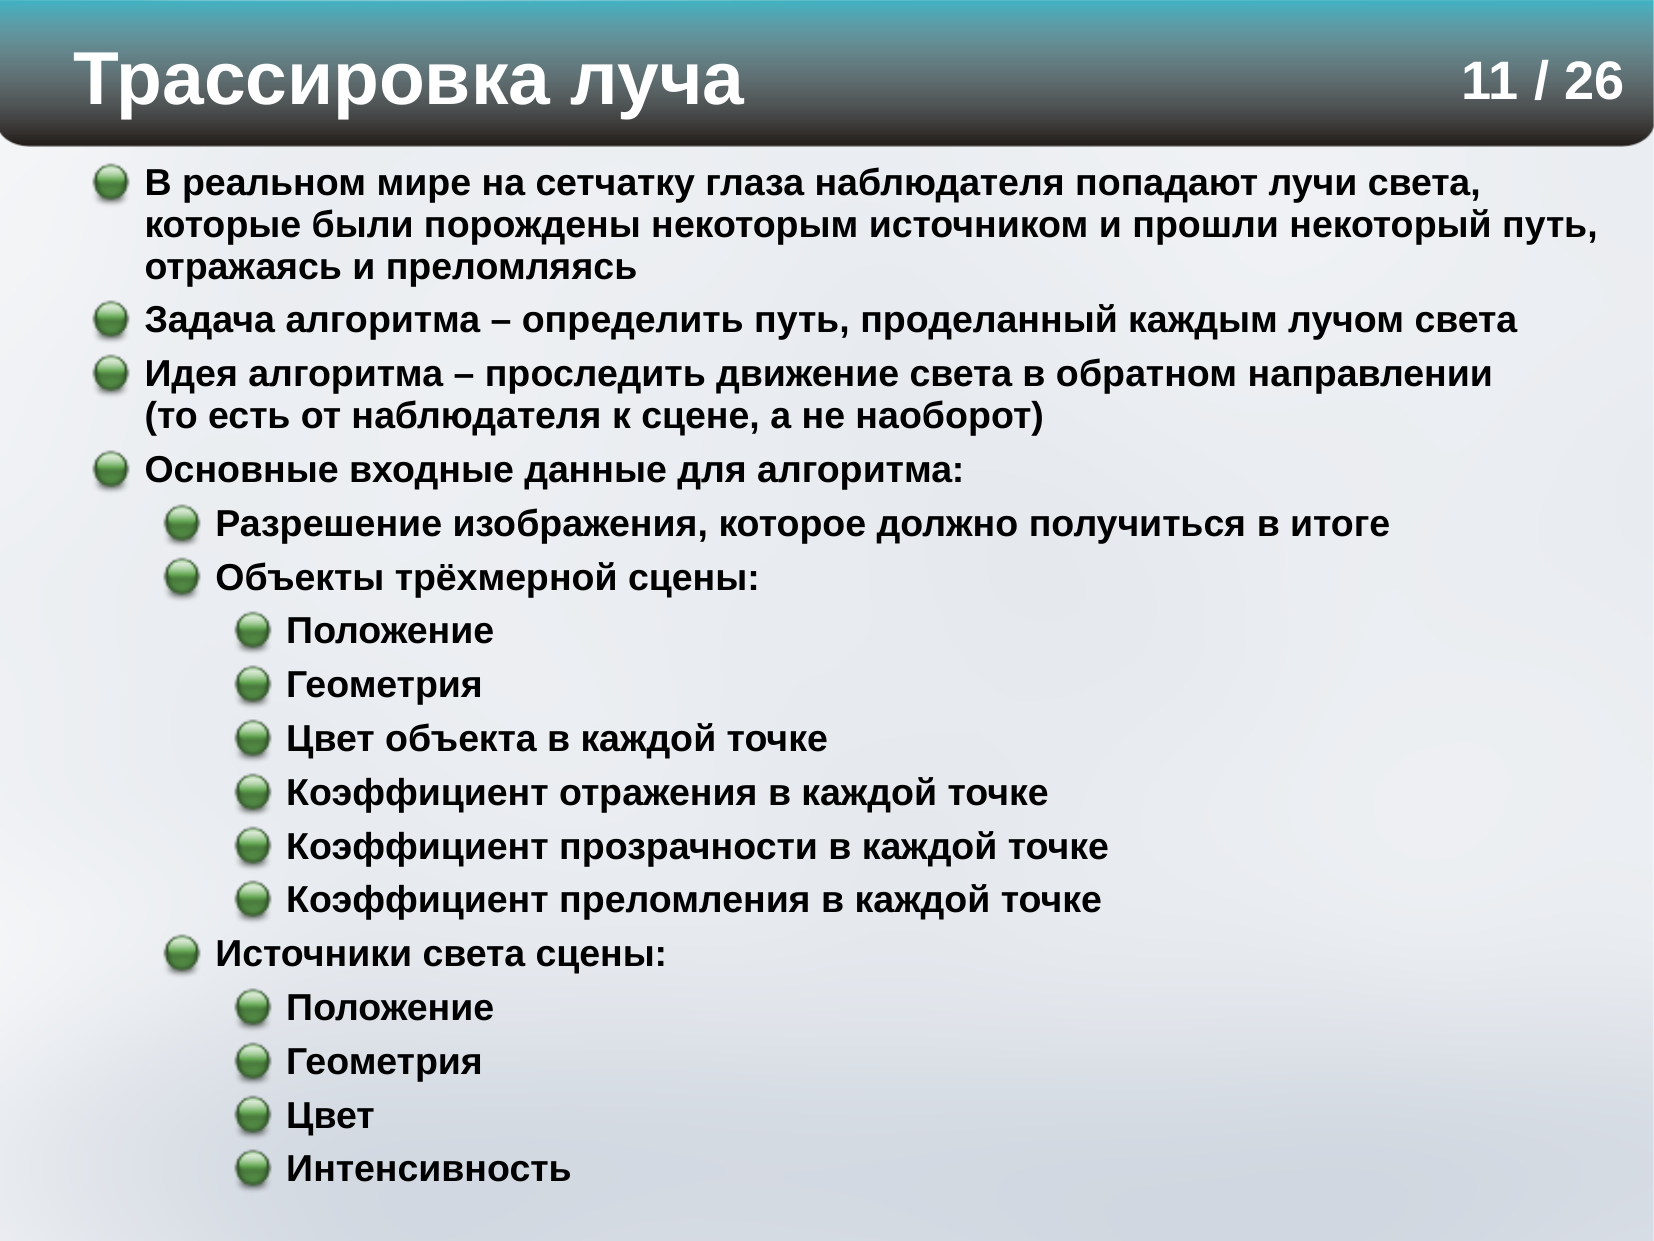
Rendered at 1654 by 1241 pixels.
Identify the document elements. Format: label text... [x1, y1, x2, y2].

picture [0, 0, 1654, 1241]
text_box <номер> / 26 [1446, 42, 1654, 179]
text_box Трассировка луча [59, 29, 1300, 129]
text_box В реальном мире на сетчатку глаза наблюдателя попадают лучи света, которые были порождены некоторым источником и прошли некоторый путь, отражаясь и преломляясь Задача алгоритма – определить путь, проделанный каждым лучом света Идея алгоритма – проследить движение света в обратном направлении (то есть от наблюдателя к сцене, а не наоборот) Основные входные данные для алгоритма: Разрешение изображения, которое должно получиться в итоге Объекты трёхмерной сцены: Положение Геометрия Цвет объекта в каждой точке Коэффициент отражения в каждой точке Коэффициент прозрачности в каждой точке Коэффициент преломления в каждой точке Источники света сцены: Положение Геометрия Цвет Интенсивность [70, 153, 1625, 1198]
